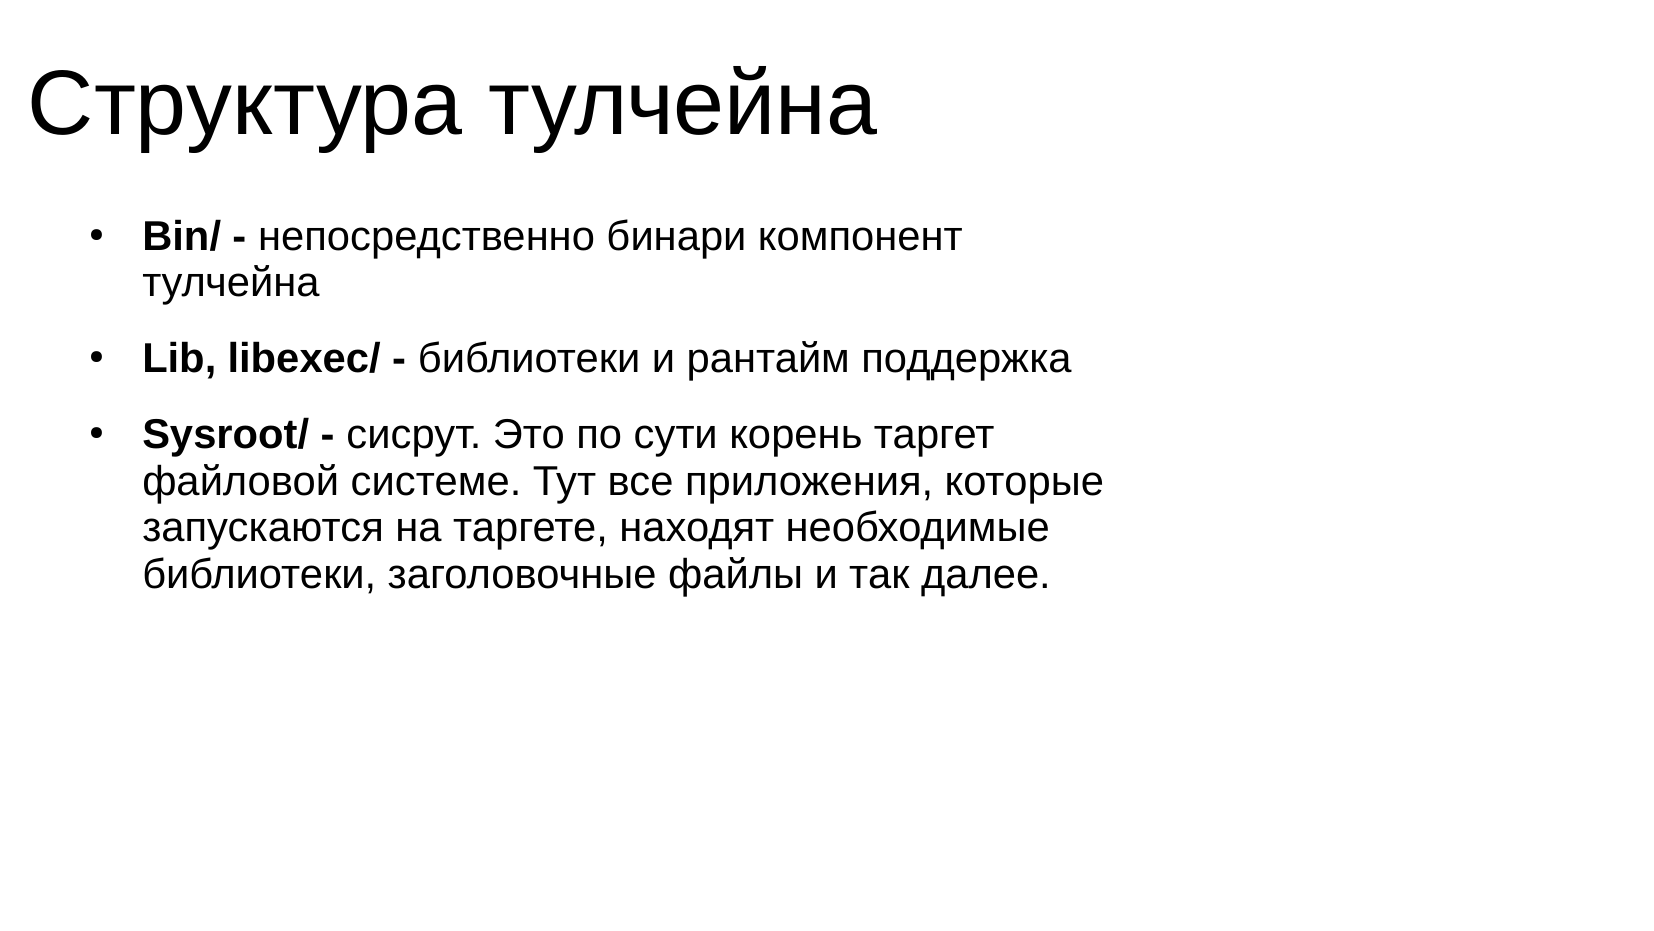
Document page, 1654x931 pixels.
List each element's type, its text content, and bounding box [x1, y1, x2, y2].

list Bin/ - непосредственно бинари компонент тулчейна Lib, libexec/ - библиотеки и рантайм поддержка Sysroot/ - сисрут. Это по сути корень таргет файловой системе. Тут все приложения, которые запускаются на таргете, находят необходимые библиотеки, заголовочные файлы и так далее. [71, 212, 1118, 752]
title Структура тулчейна [27, 25, 1517, 181]
